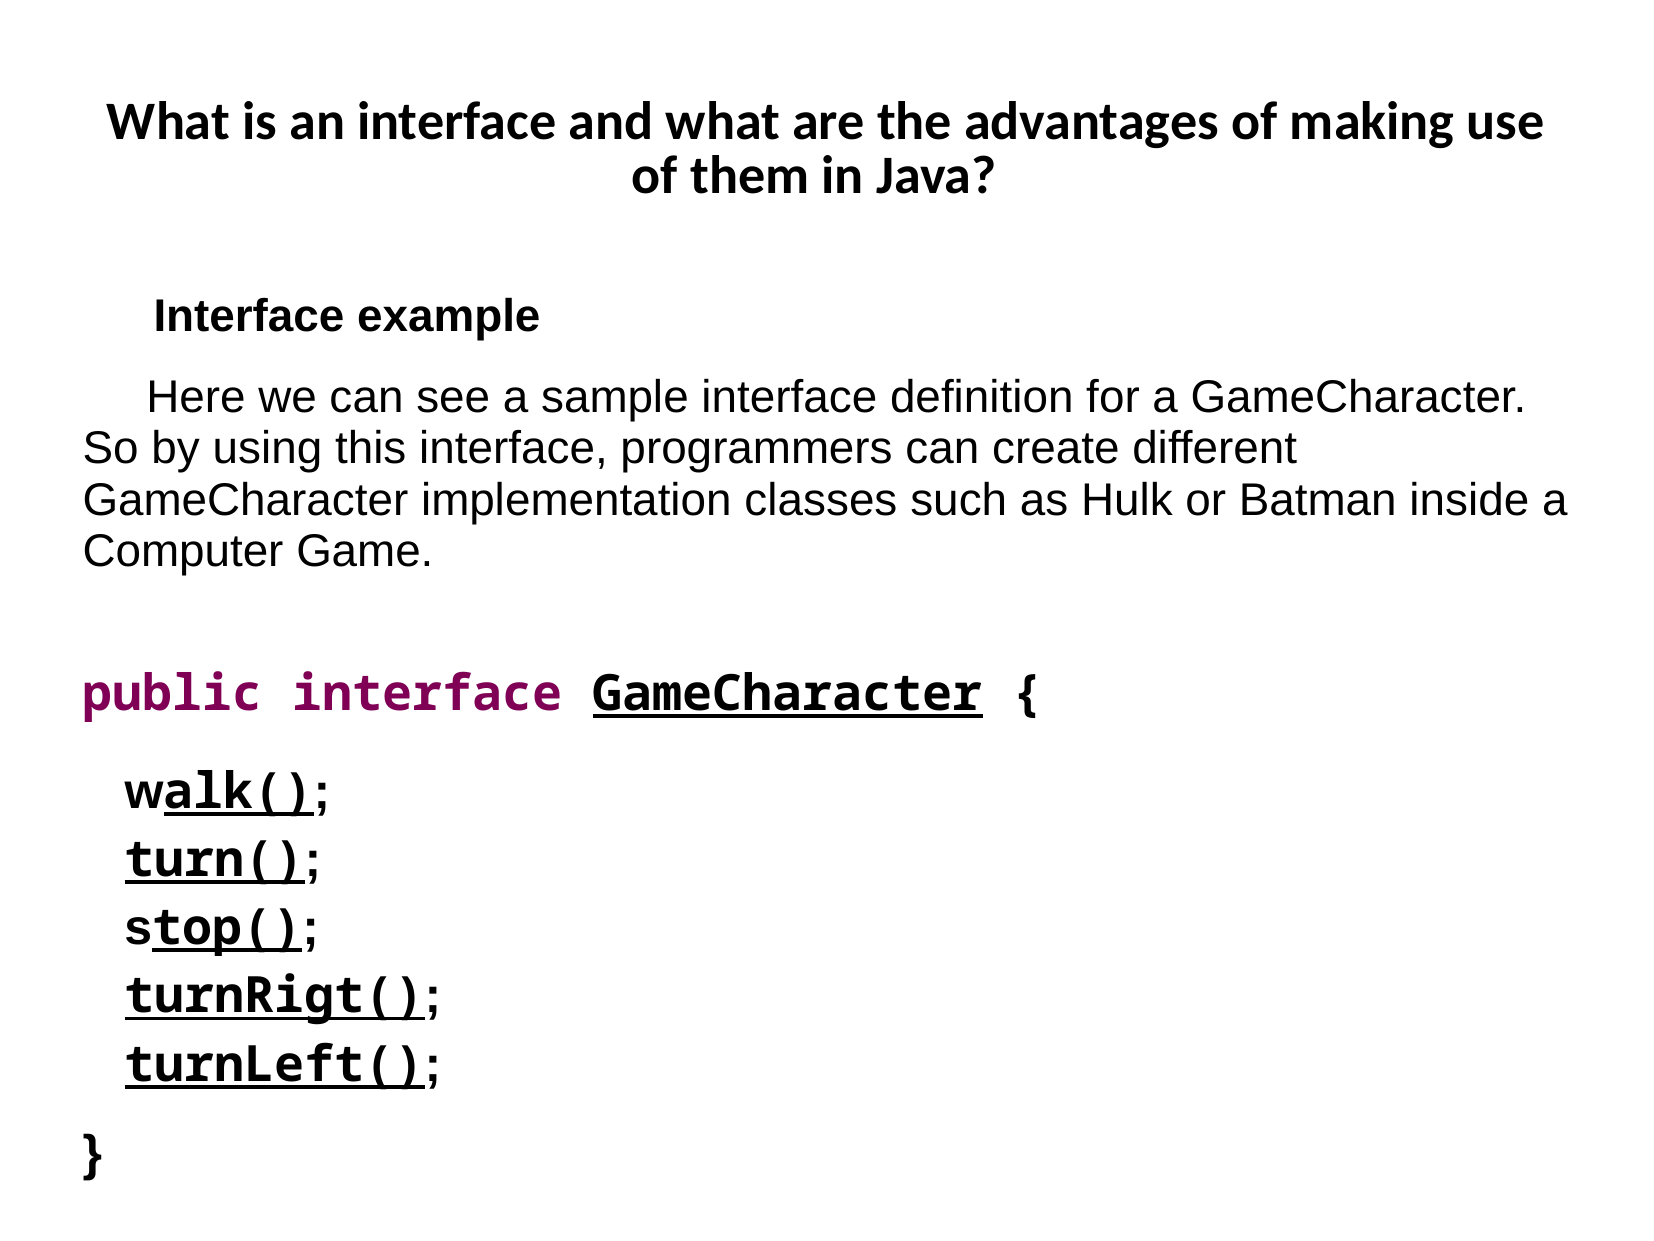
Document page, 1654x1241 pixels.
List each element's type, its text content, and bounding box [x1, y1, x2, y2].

title What is an interface and what are the advantages of making use of them in Java? [82, 49, 1571, 257]
list Interface example Here we can see a sample interface definition for a GameCharacter. So by using this interface, programmers can create different GameCharacter implementation classes such as Hulk or Batman inside a Computer Game. public interface GameCharacter { walk(); turn(); stop(); turnRigt(); turnLeft(); } [82, 290, 1571, 1241]
